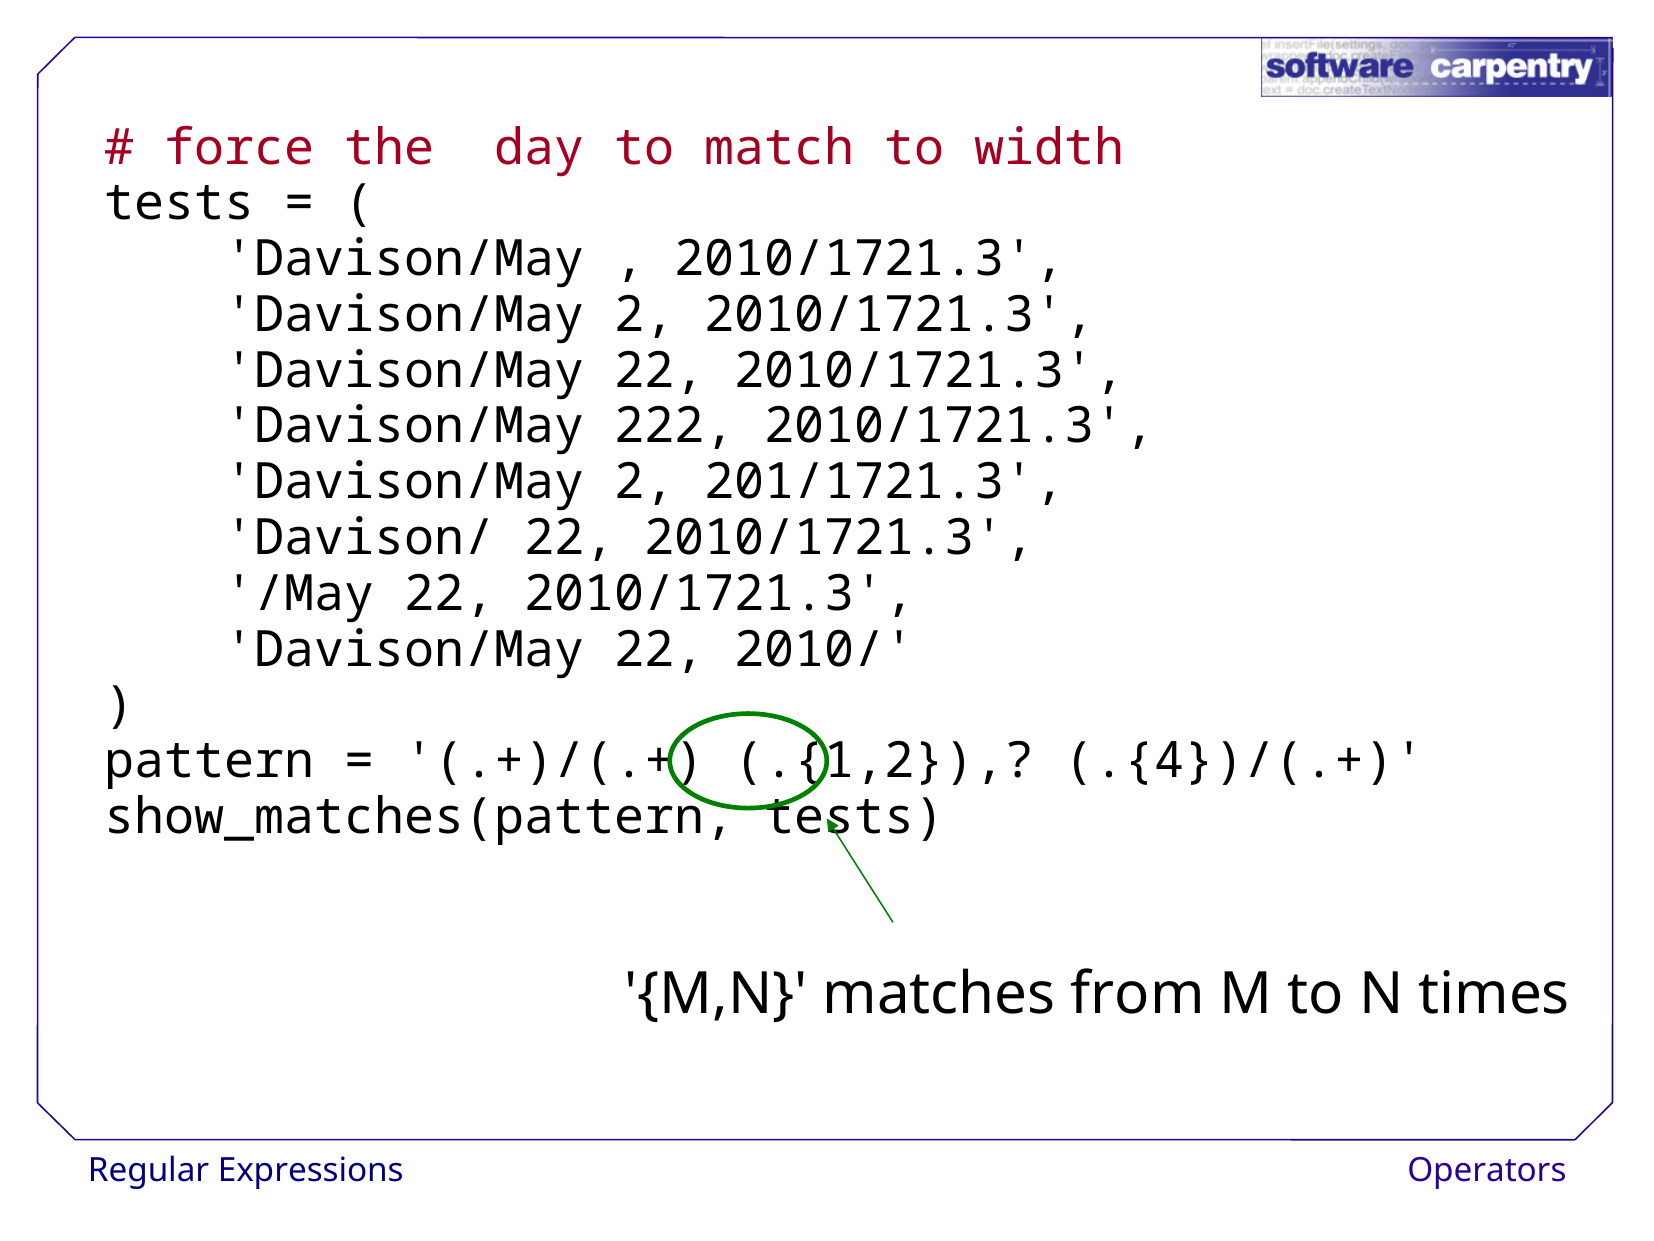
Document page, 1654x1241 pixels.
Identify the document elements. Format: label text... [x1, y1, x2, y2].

text_box '{M,N}' matches from M to N times [609, 912, 1586, 1034]
picture [1261, 39, 1613, 97]
text_box # force the day to match to width tests = ( 'Davison/May , 2010/1721.3', 'Davison/May 2, 2010/1721.3', 'Davison/May 22, 2010/1721.3', 'Davison/May 222, 2010/1721.3', 'Davison/May 2, 201/1721.3', 'Davison/ 22, 2010/1721.3', '/May 22, 2010/1721.3', 'Davison/May 22, 2010/' ) pattern = '(.+)/(.+) (.{1,2}),? (.{4})/(.+)' show_matches(pattern, tests) [89, 112, 1512, 1074]
